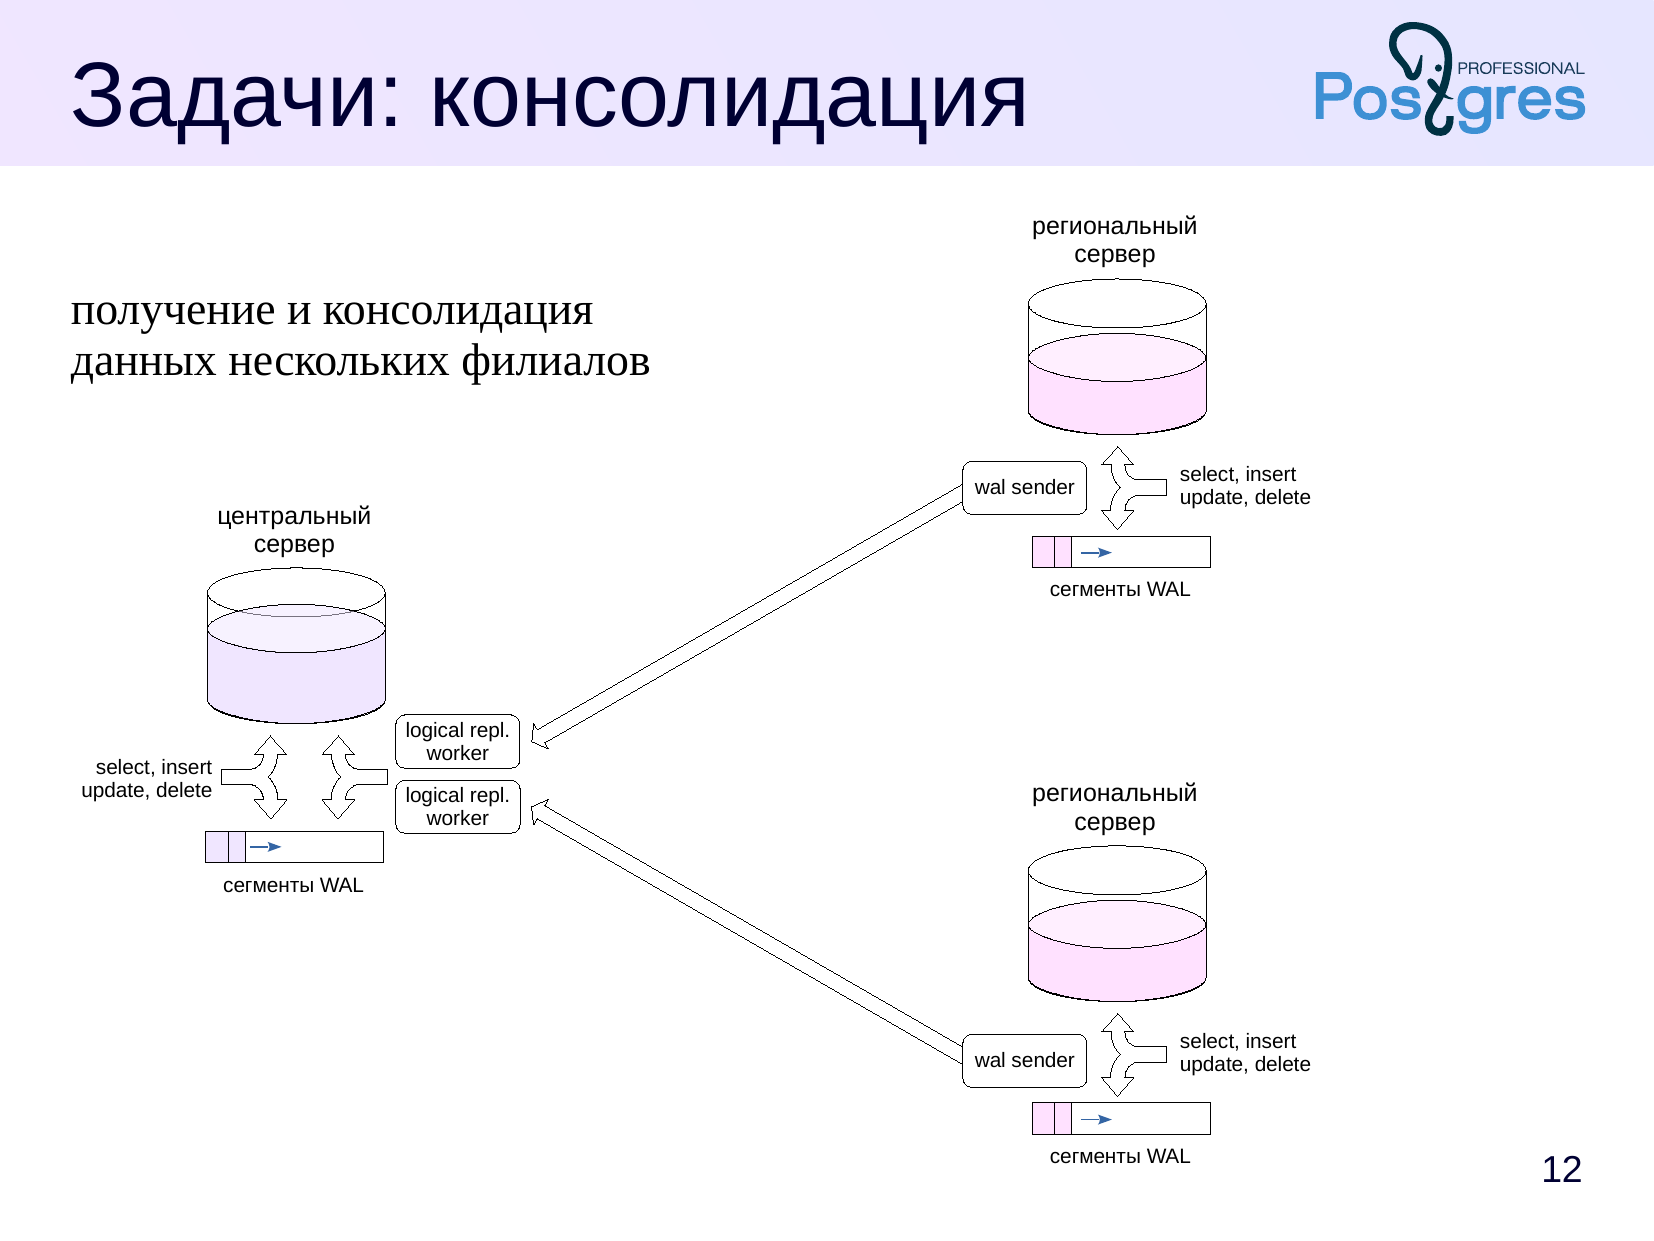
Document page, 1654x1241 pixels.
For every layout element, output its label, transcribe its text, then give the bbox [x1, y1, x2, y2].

text_box региональный сервер [1017, 204, 1261, 277]
title Задачи: консолидация [70, 43, 1241, 147]
text_box [1068, 278, 1166, 283]
text_box сегменты WAL [1035, 1137, 1207, 1176]
list получение и консолидация данных нескольких филиалов [70, 283, 1583, 1134]
